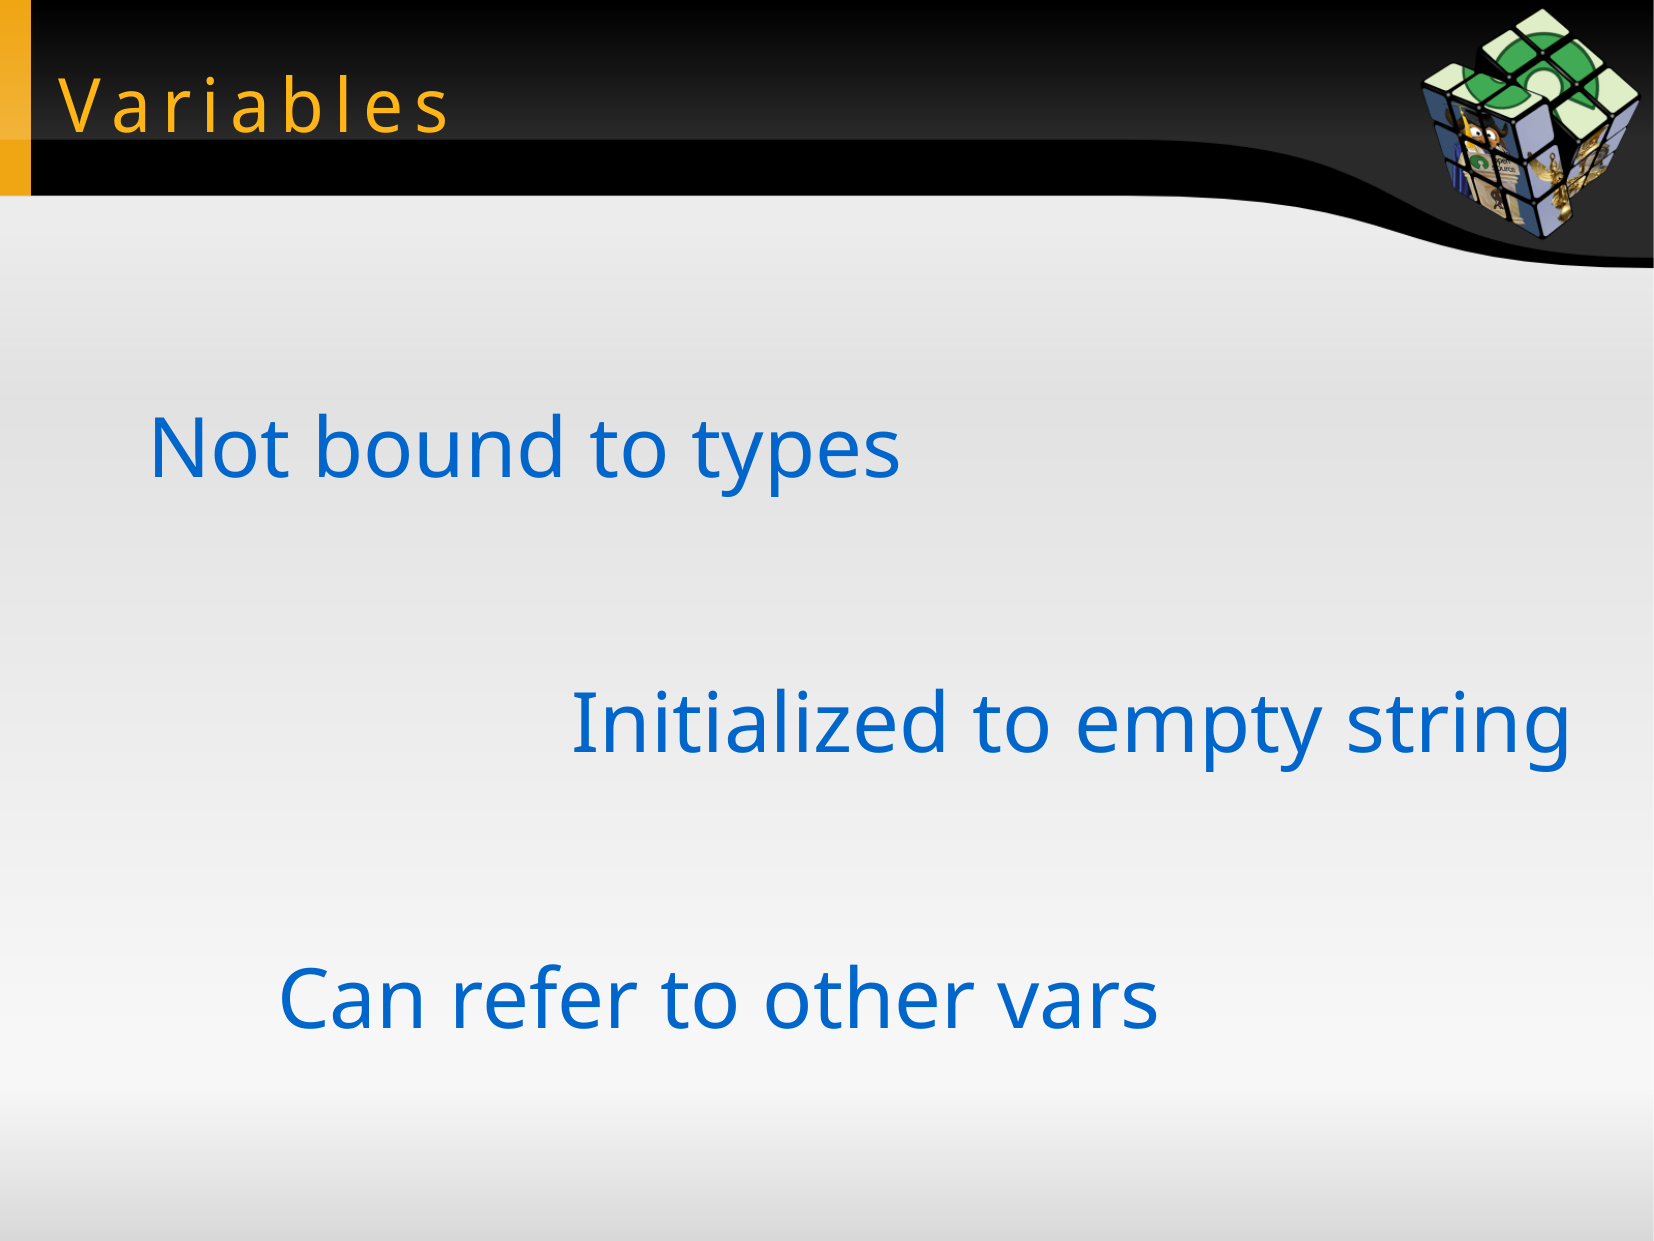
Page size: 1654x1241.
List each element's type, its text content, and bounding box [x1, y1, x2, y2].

picture [0, 0, 1654, 1241]
text_box Not bound to types [132, 380, 895, 489]
title Variables [59, 29, 1270, 178]
text_box Initialized to empty string [556, 656, 1554, 765]
text_box Can refer to other vars [262, 932, 1147, 1041]
